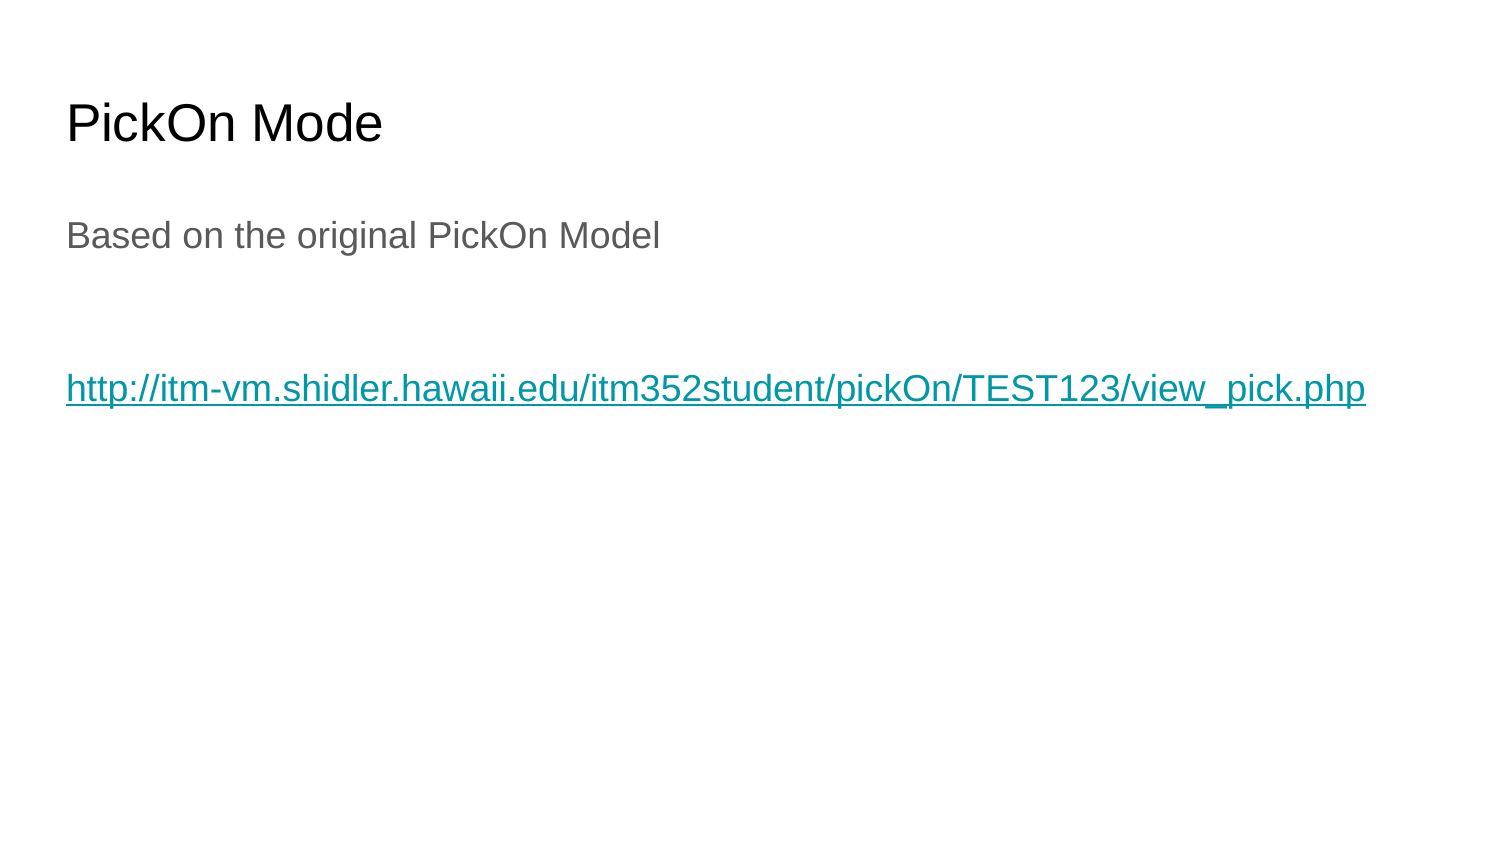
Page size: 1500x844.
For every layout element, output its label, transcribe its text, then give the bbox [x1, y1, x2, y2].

title PickOn Mode [51, 72, 1449, 167]
list Based on the original PickOn Model http://itm-vm.shidler.hawaii.edu/itm352student/pickOn/TEST123/view_pick.php [51, 189, 1449, 750]
